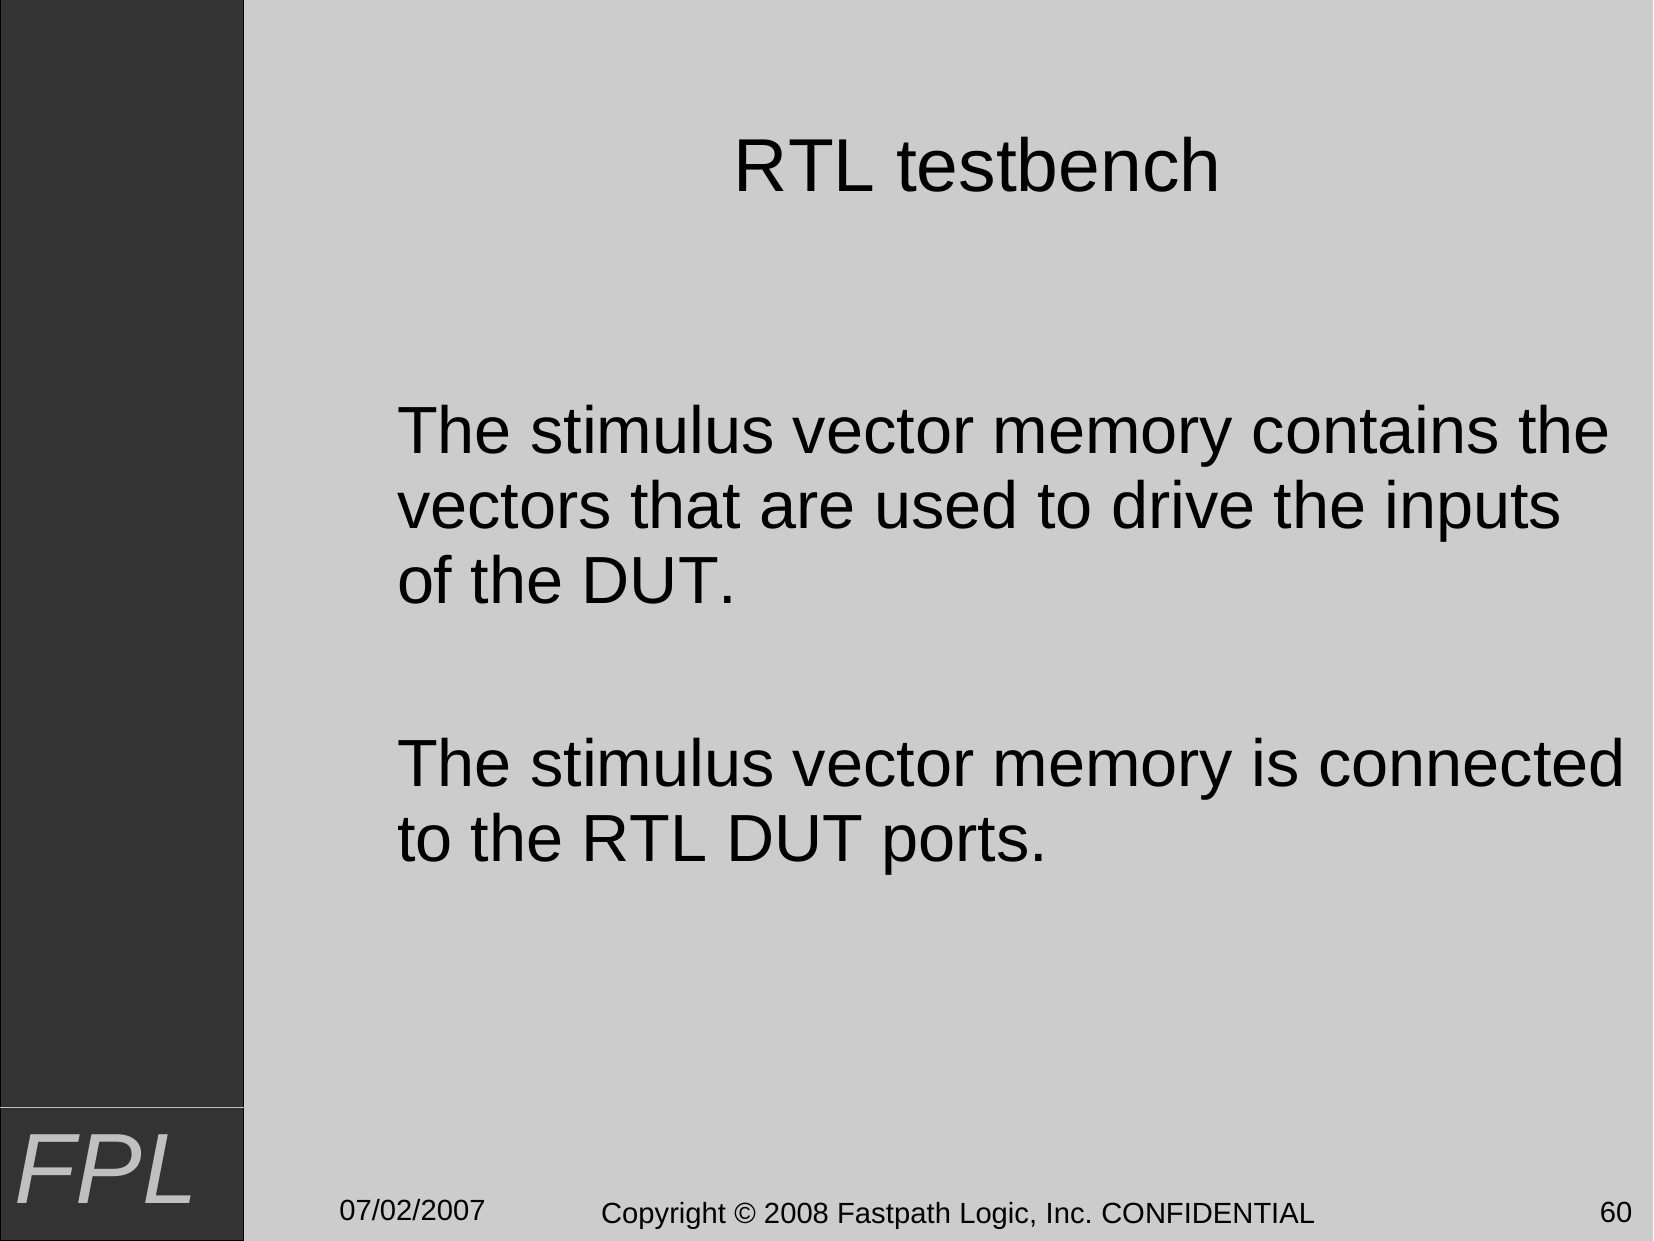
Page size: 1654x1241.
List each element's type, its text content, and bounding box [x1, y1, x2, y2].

subtitle The stimulus vector memory contains the vectors that are used to drive the inputs of the DUT. The stimulus vector memory is connected to the RTL DUT ports. [322, 272, 1634, 1179]
title RTL testbench [426, 57, 1529, 272]
